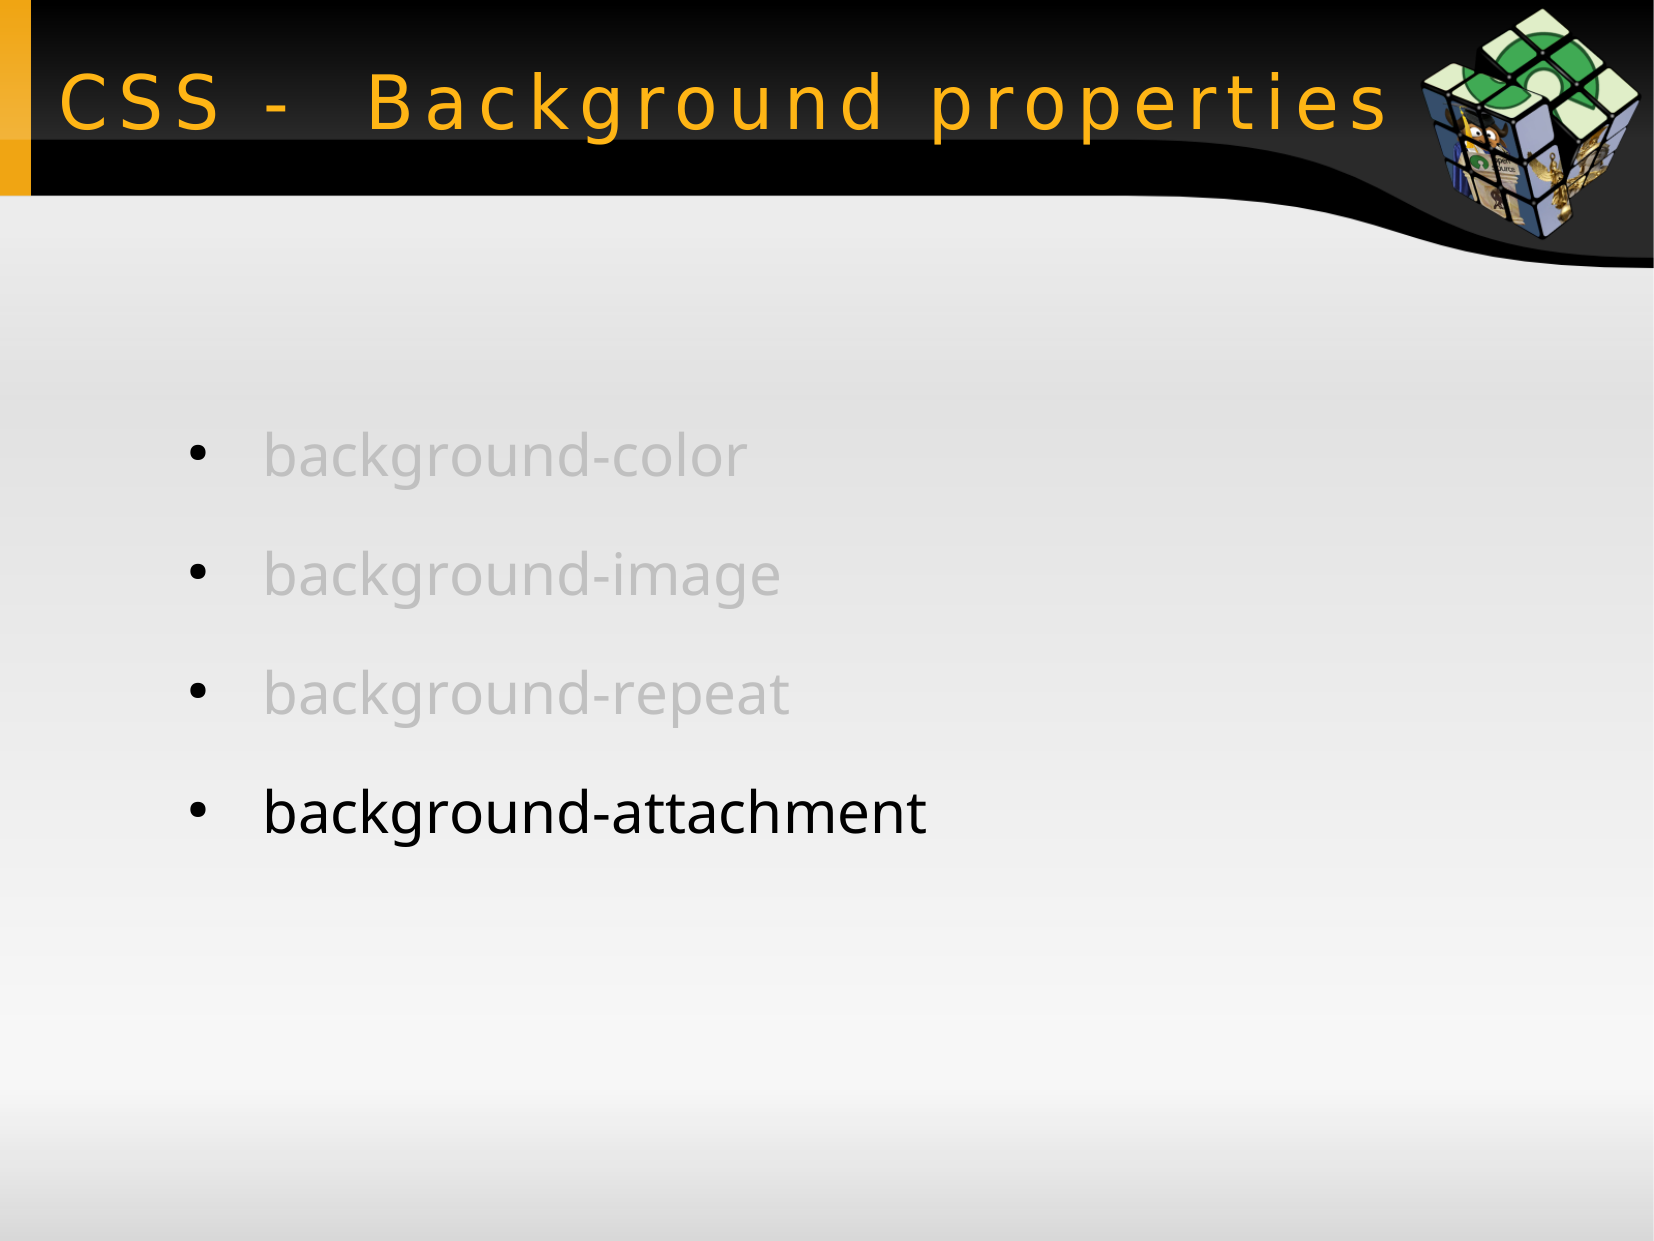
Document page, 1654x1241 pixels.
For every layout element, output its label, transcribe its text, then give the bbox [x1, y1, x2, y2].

title CSS - Background properties [59, 29, 1501, 178]
subtitle background-color background-image background-repeat background-attachment [187, 375, 1576, 1201]
picture [0, 0, 1654, 1241]
